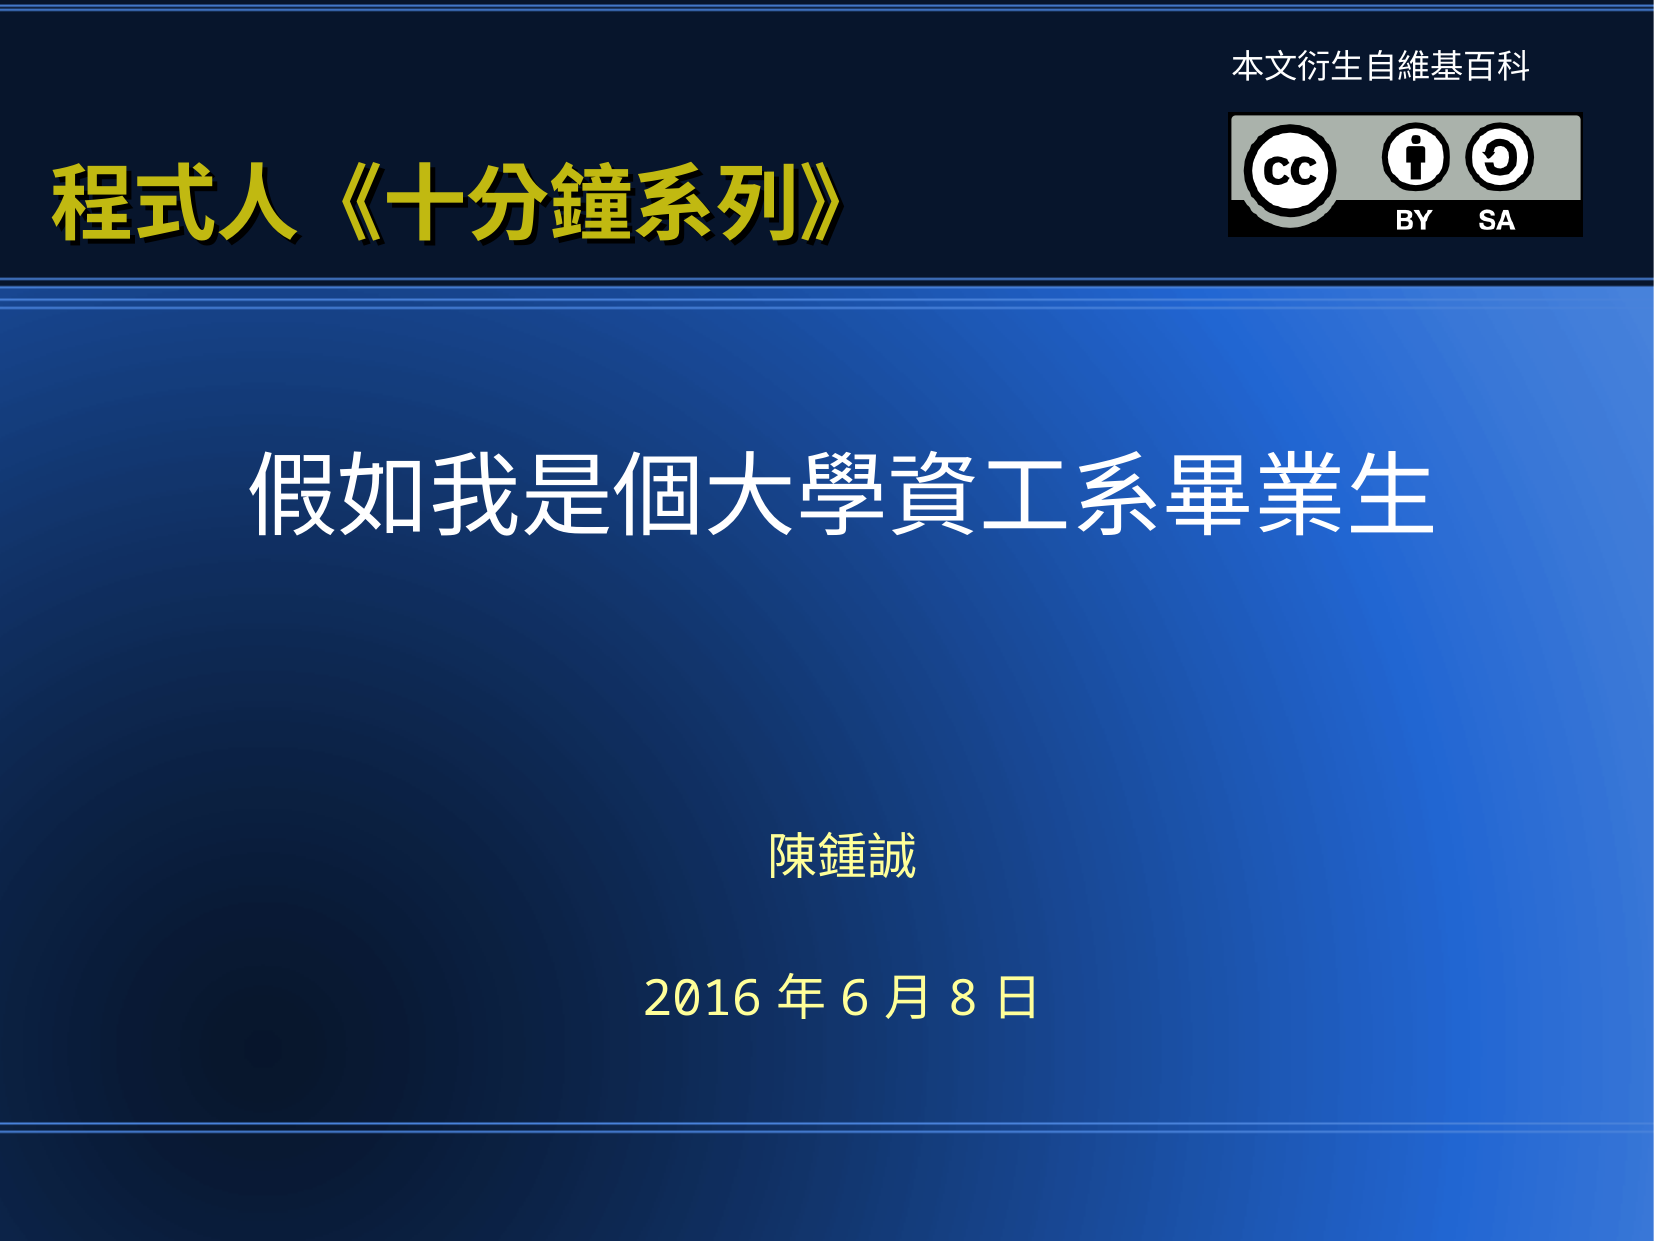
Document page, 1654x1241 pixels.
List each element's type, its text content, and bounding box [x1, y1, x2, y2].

subtitle 假如我是個大學資工系畢業生 陳鍾誠 2016年6月8日 [59, 326, 1626, 1127]
picture [0, 0, 1654, 1241]
text_box 程式人《十分鐘系列》 [35, 129, 981, 444]
text_box 本文衍生自維基百科 [1216, 32, 1622, 95]
